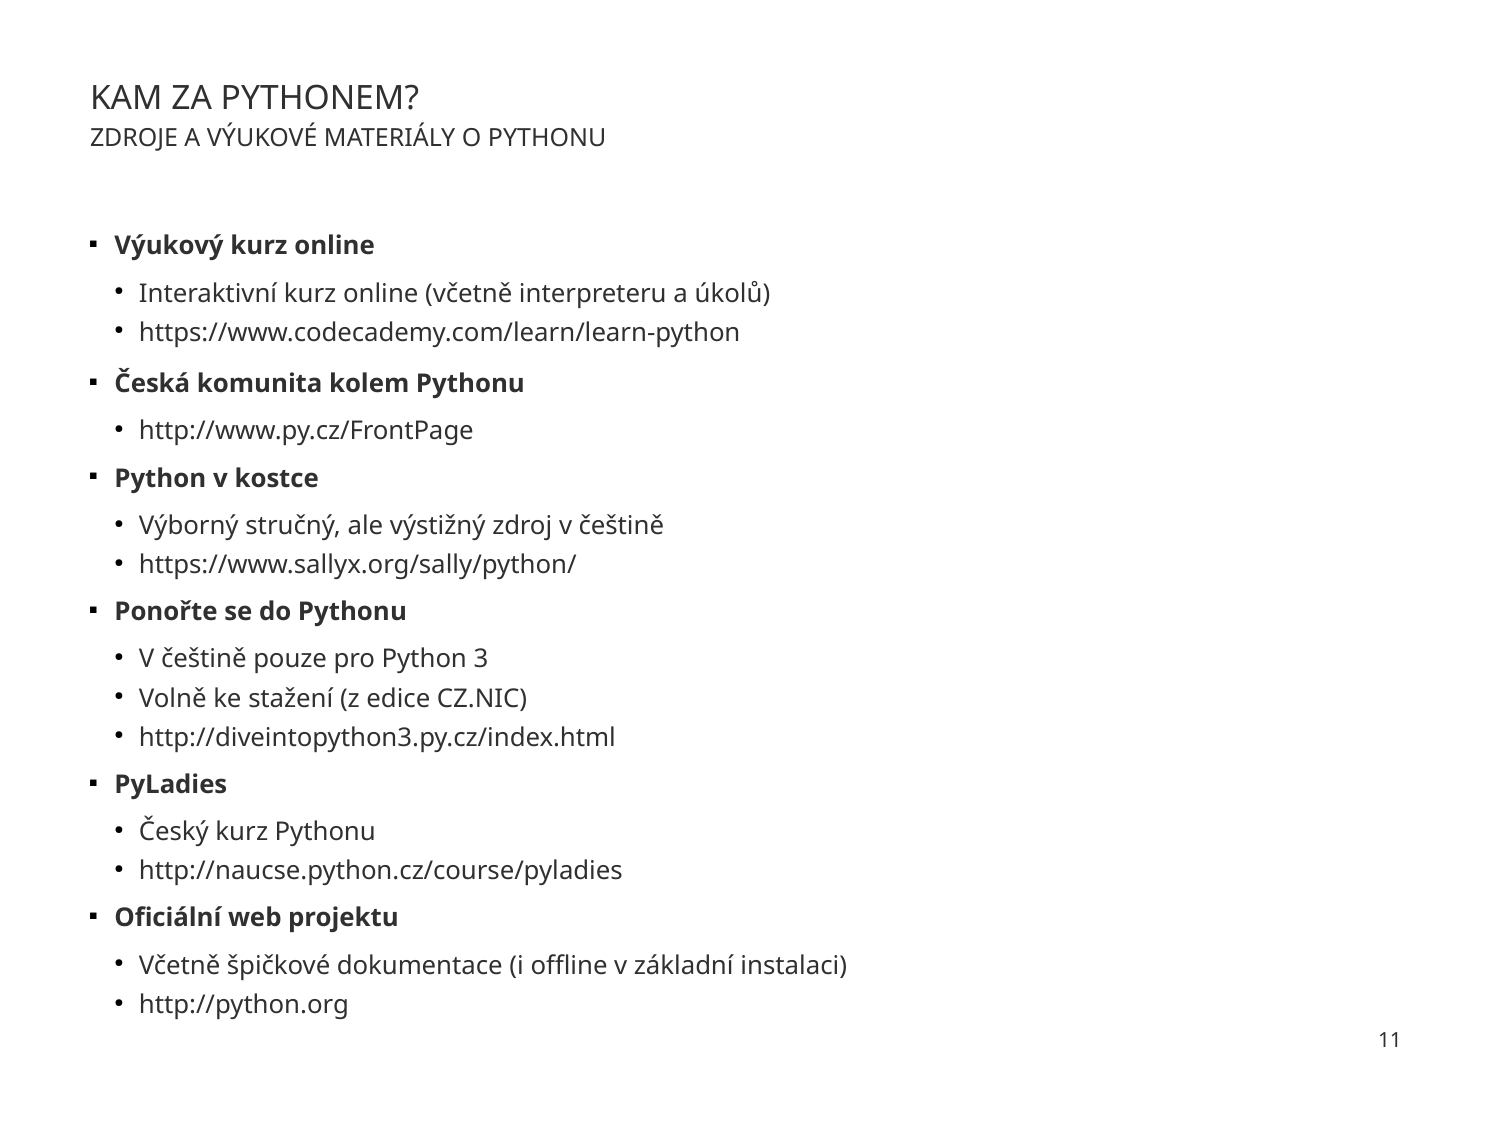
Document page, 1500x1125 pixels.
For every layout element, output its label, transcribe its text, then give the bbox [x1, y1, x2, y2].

list Výukový kurz online Interaktivní kurz online (včetně interpreteru a úkolů) https://www.codecademy.com/learn/learn-python Česká komunita kolem Pythonu http://www.py.cz/FrontPage Python v kostce Výborný stručný, ale výstižný zdroj v češtině https://www.sallyx.org/sally/python/ Ponořte se do Pythonu V češtině pouze pro Python 3 Volně ke stažení (z edice CZ.NIC) http://diveintopython3.py.cz/index.html PyLadies Český kurz Pythonu http://naucse.python.cz/course/pyladies Oficiální web projektu Včetně špičkové dokumentace (i offline v základní instalaci) http://python.org [75, 219, 1329, 1035]
slide_number <číslo> [1343, 1010, 1417, 1071]
title Kam za Pythonem? Zdroje a výukové materiály o Pythonu [75, 66, 1223, 161]
